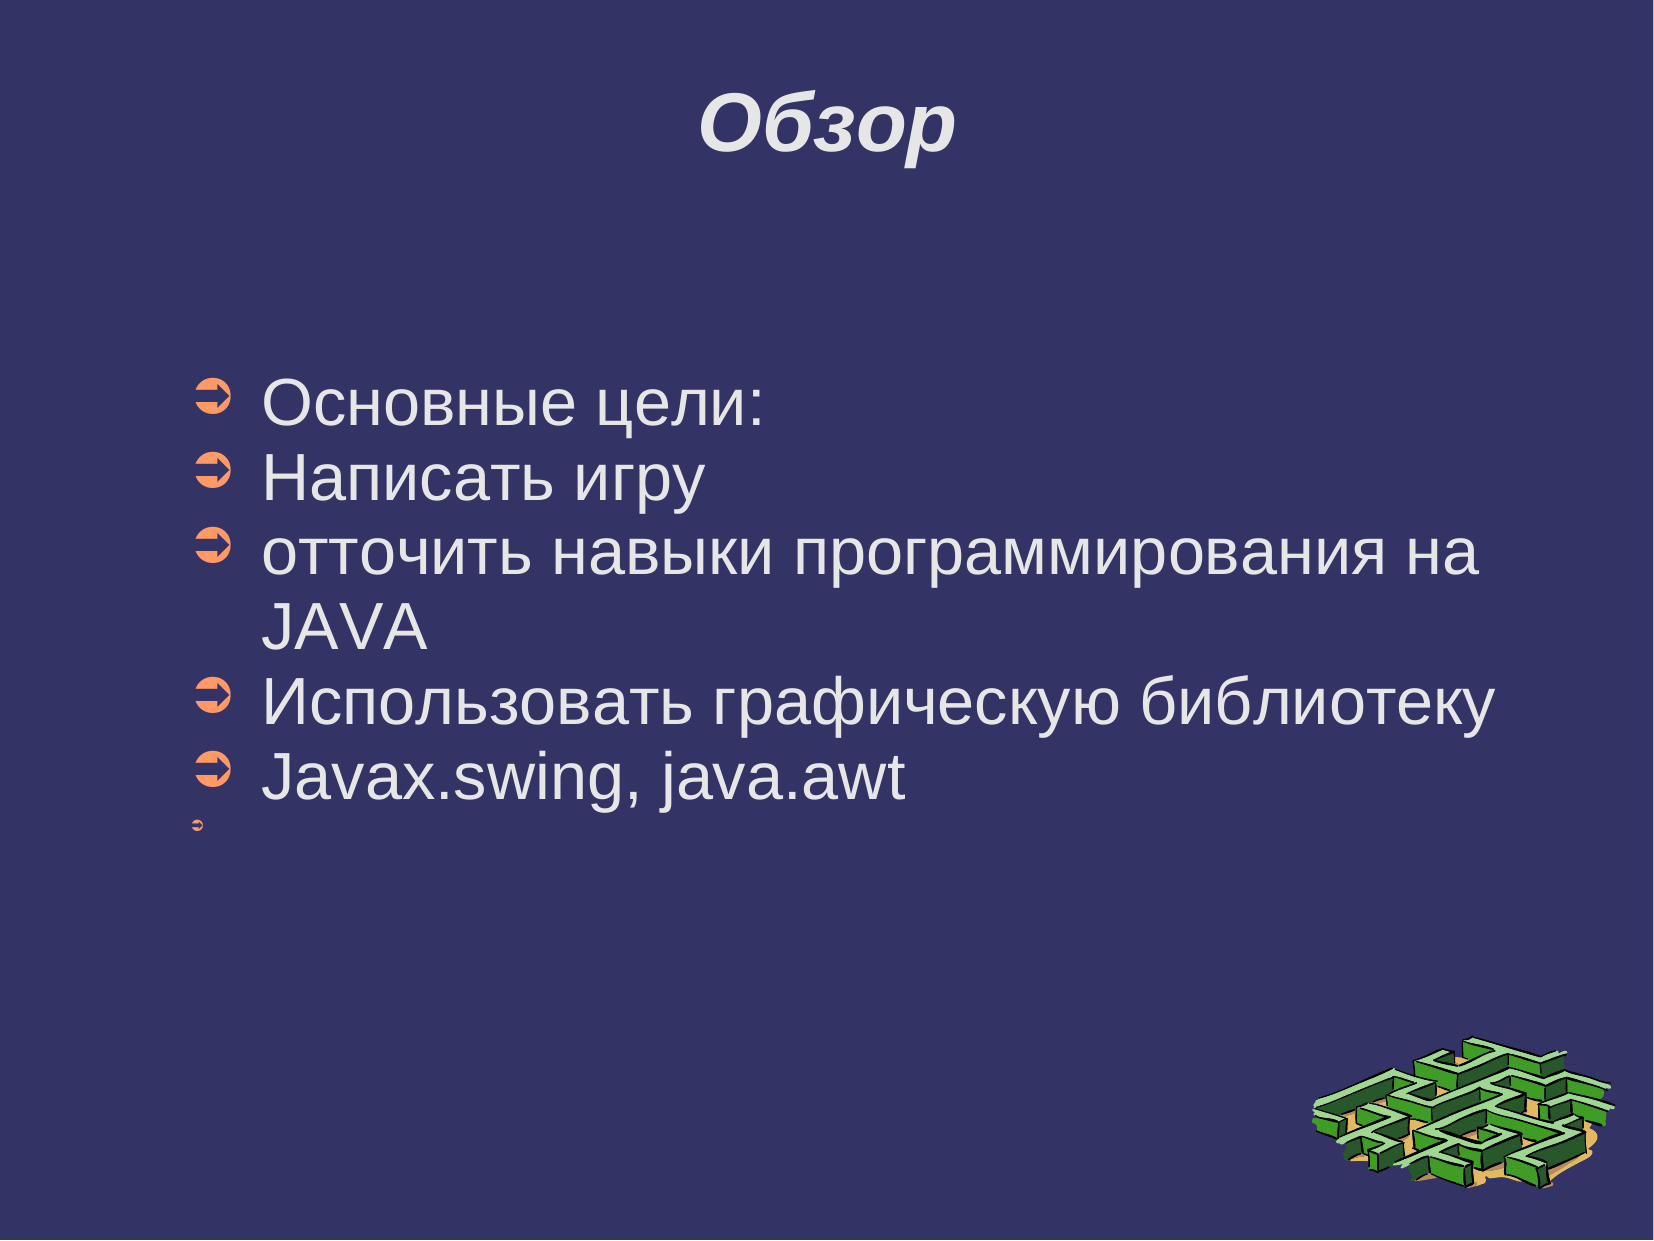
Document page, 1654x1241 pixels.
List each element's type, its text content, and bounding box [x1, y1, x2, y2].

title Обзор [121, 19, 1534, 227]
list Основные цели: Написать игру отточить навыки программирования на JAVA Использовать графическую библиотеку Javax.swing, java.awt [178, 364, 1570, 1147]
